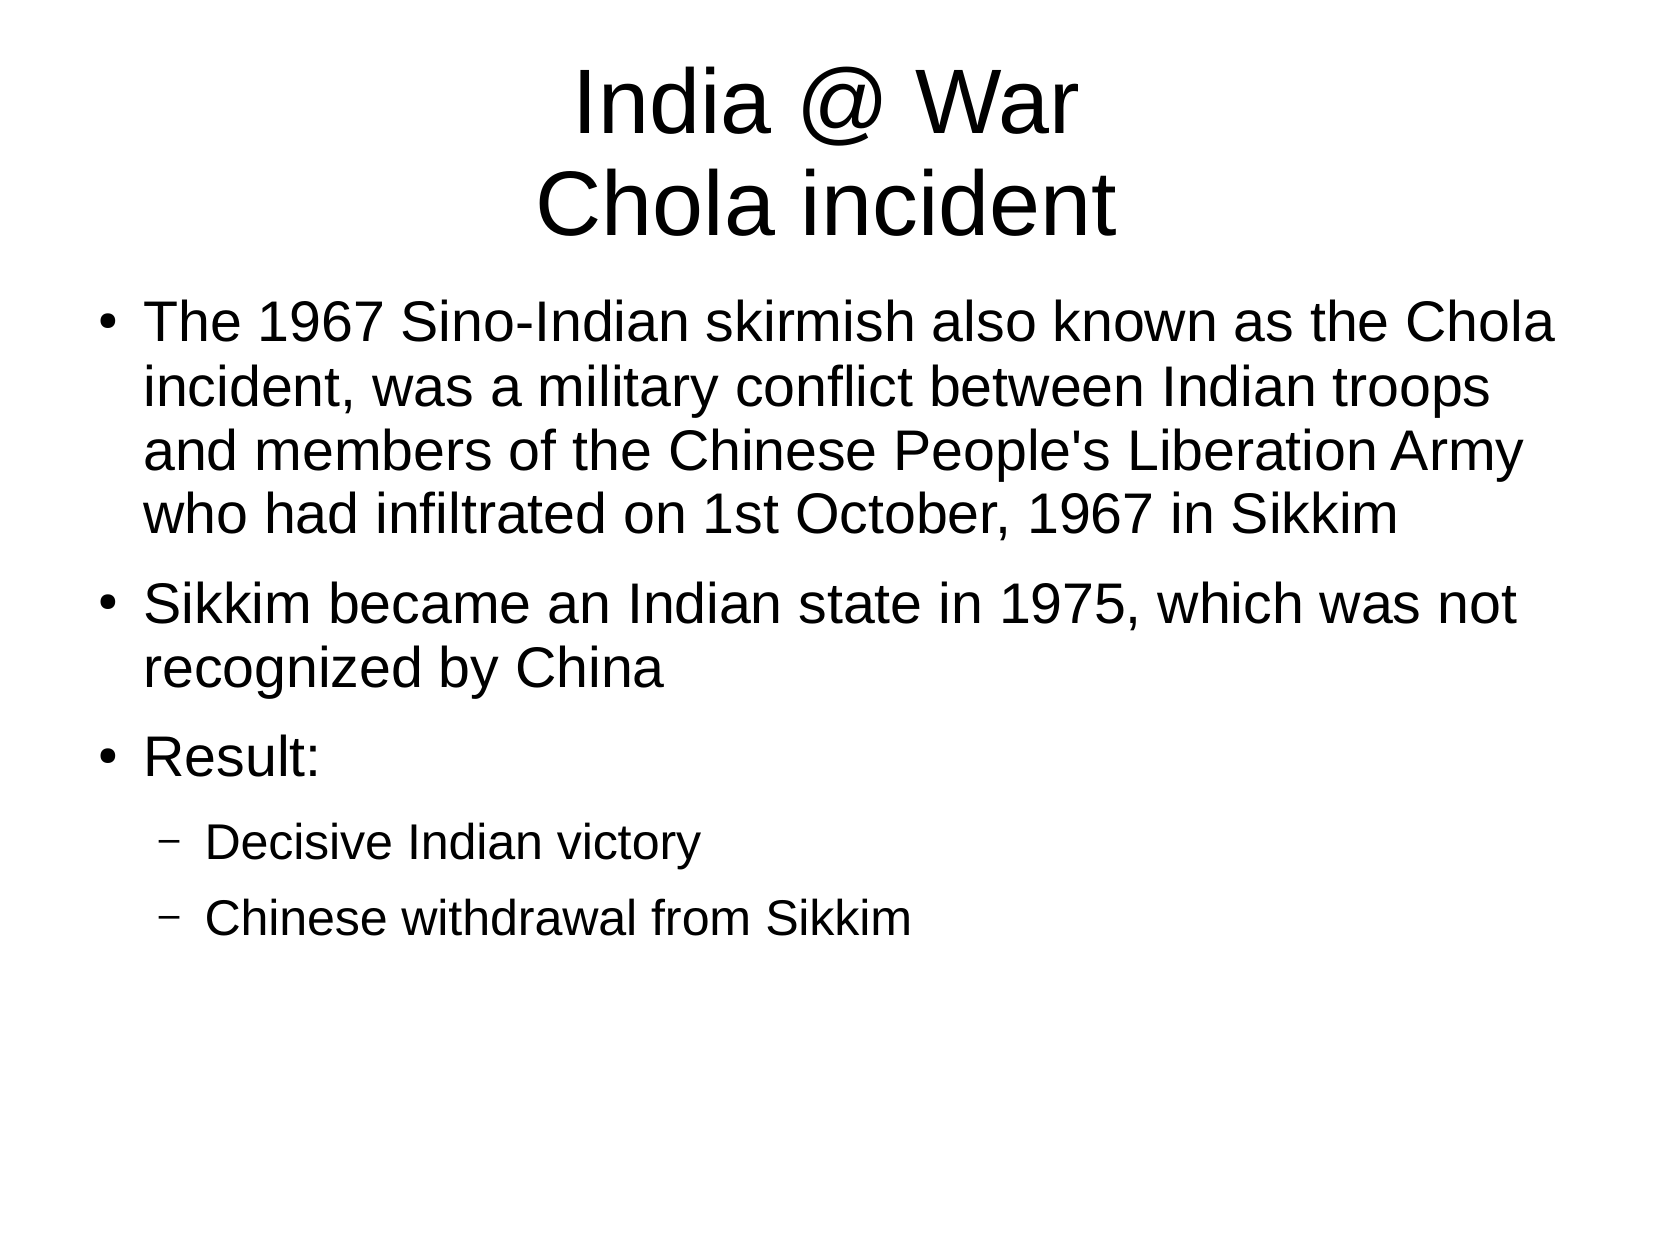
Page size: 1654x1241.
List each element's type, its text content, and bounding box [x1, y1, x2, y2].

list The 1967 Sino-Indian skirmish also known as the Chola incident, was a military conflict between Indian troops and members of the Chinese People's Liberation Army who had infiltrated on 1st October, 1967 in Sikkim Sikkim became an Indian state in 1975, which was not recognized by China Result: Decisive Indian victory Chinese withdrawal from Sikkim [82, 290, 1571, 1010]
title India @ War Chola incident [82, 49, 1571, 257]
